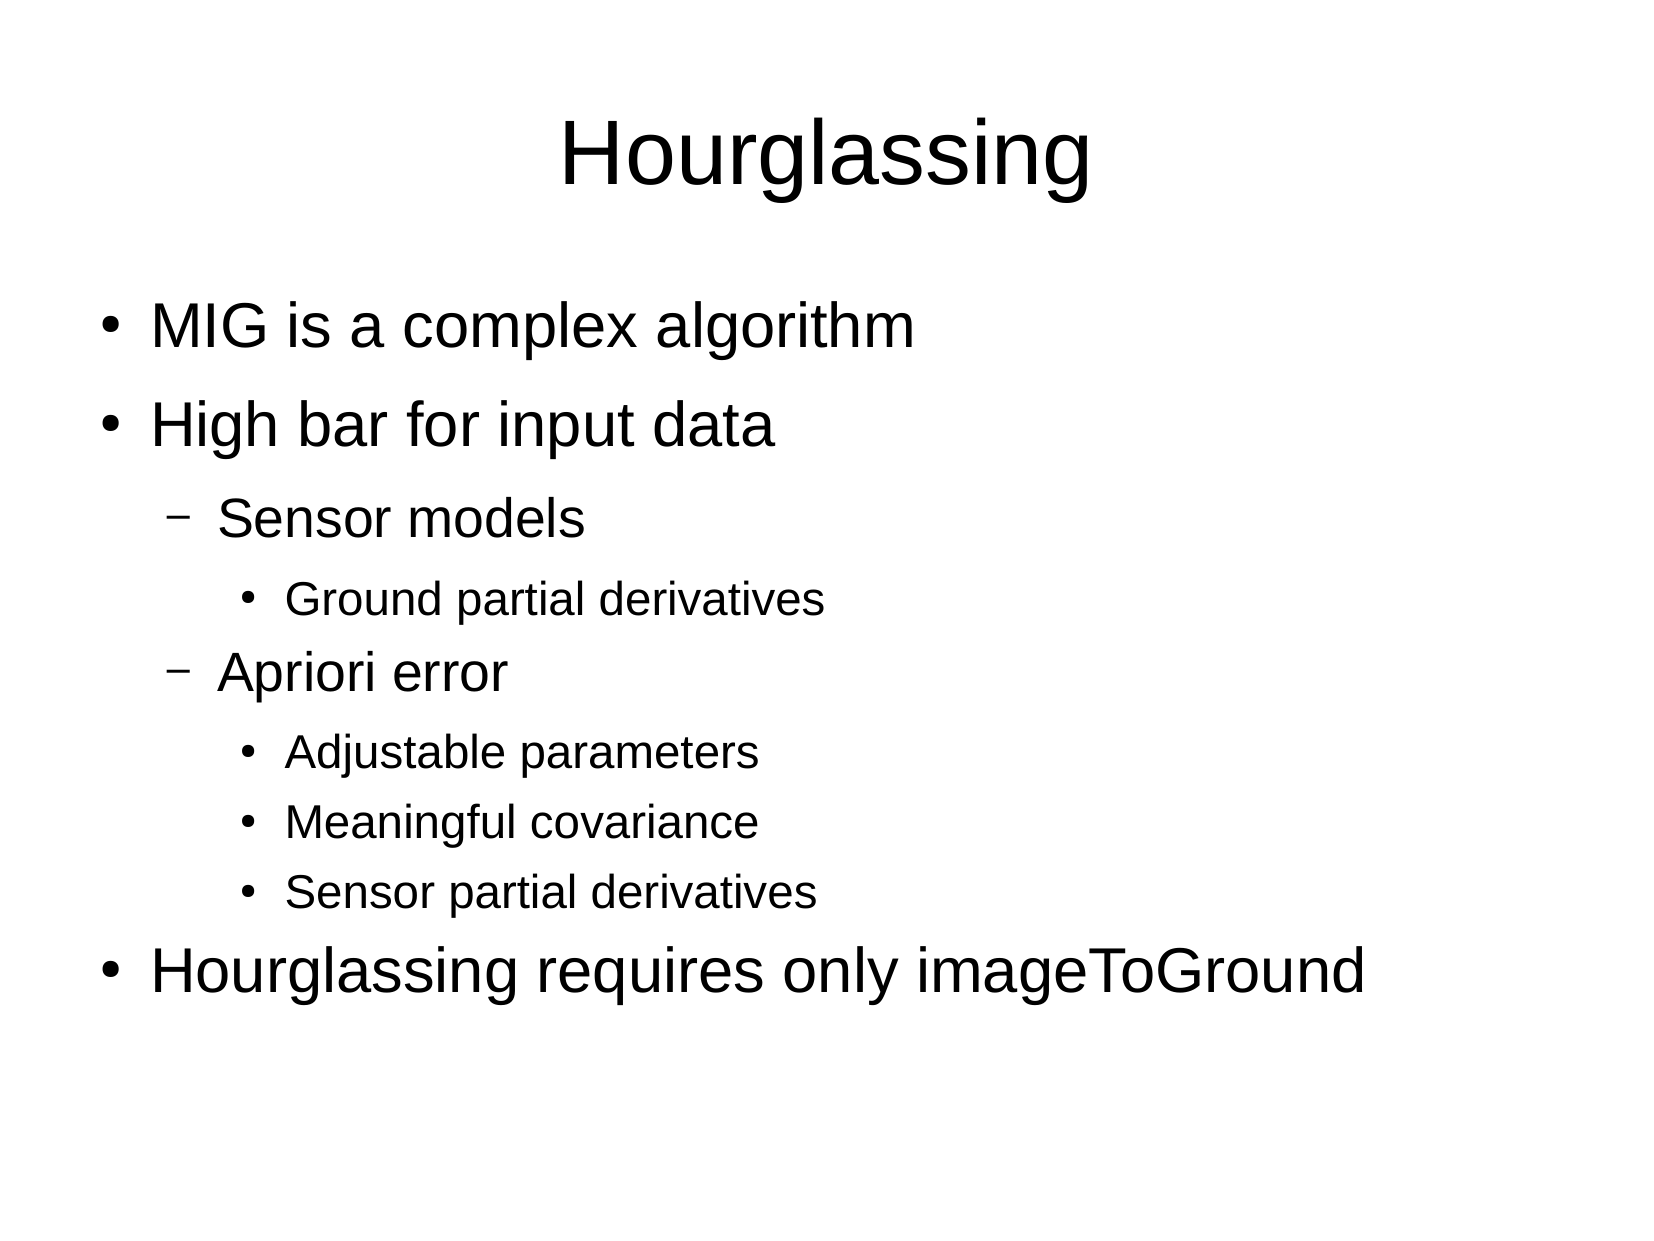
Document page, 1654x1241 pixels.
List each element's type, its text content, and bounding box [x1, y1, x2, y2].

list MIG is a complex algorithm High bar for input data Sensor models Ground partial derivatives Apriori error Adjustable parameters Meaningful covariance Sensor partial derivatives Hourglassing requires only imageToGround [82, 290, 1571, 1010]
title Hourglassing [82, 49, 1571, 257]
